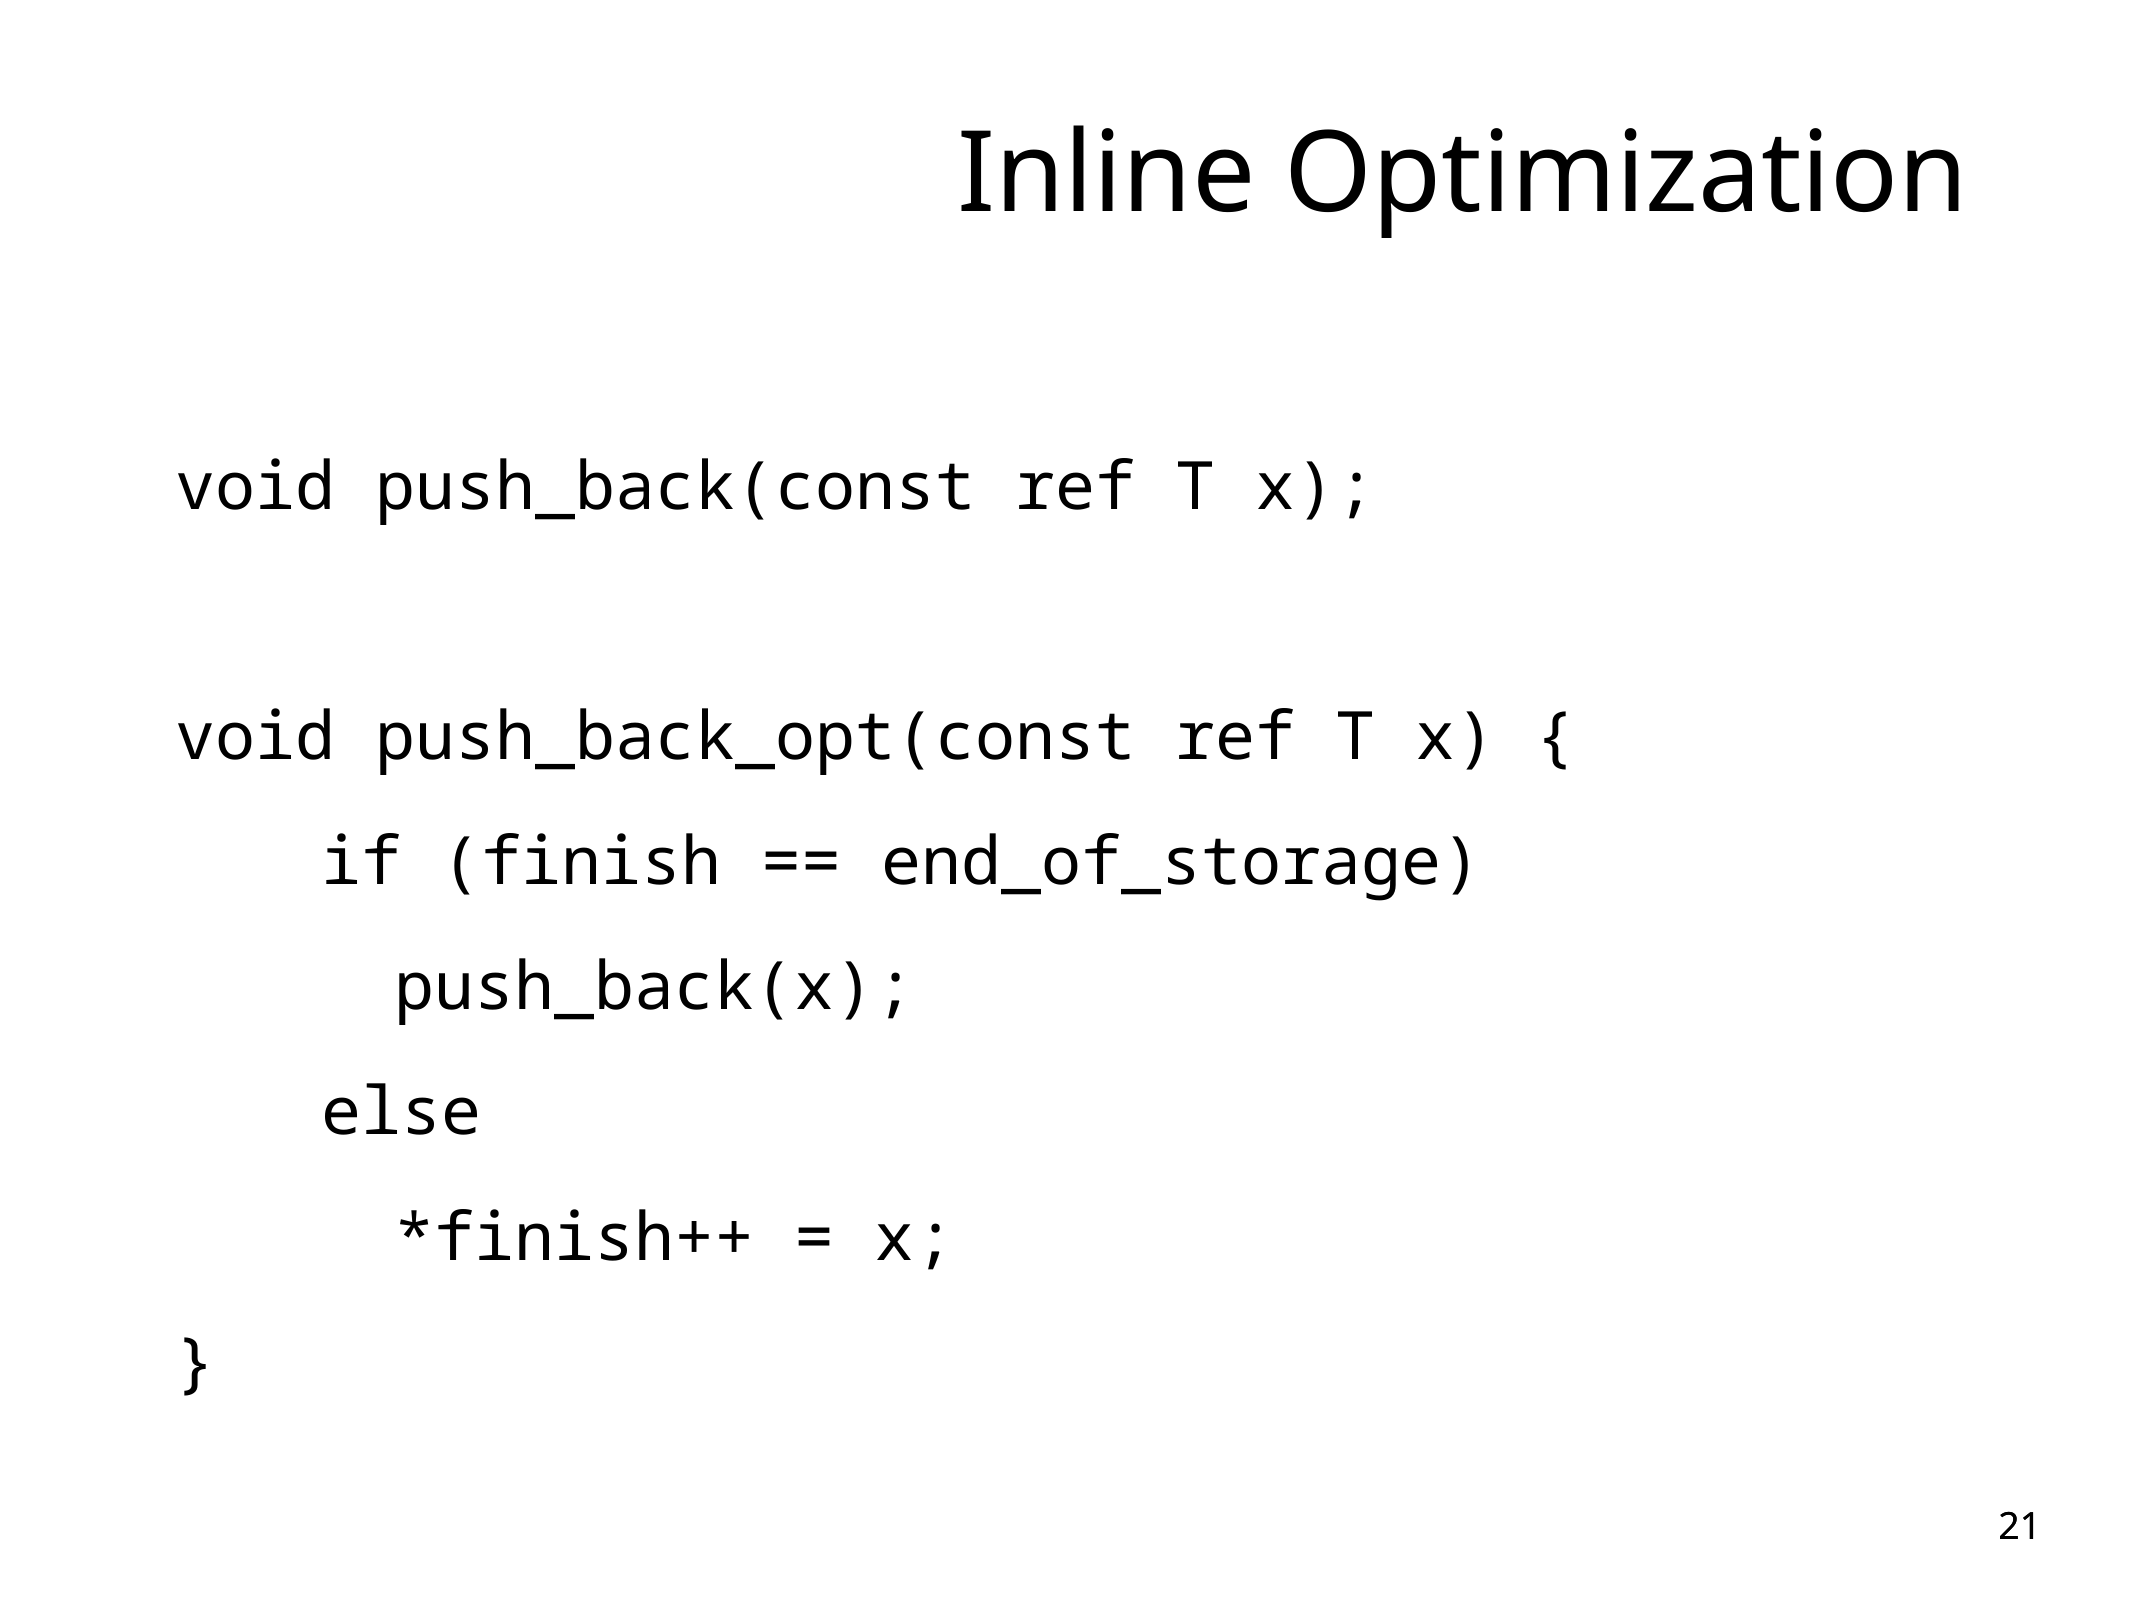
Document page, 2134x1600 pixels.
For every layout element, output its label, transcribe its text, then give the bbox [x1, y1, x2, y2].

text_box <number> [1985, 1493, 2055, 1557]
title Inline Optimization [156, 72, 1978, 261]
list void push_back(const ref T x); void push_back_opt(const ref T x) { if (finish == end_of_storage) push_back(x); else *finish++ = x; } [94, 332, 2039, 1509]
